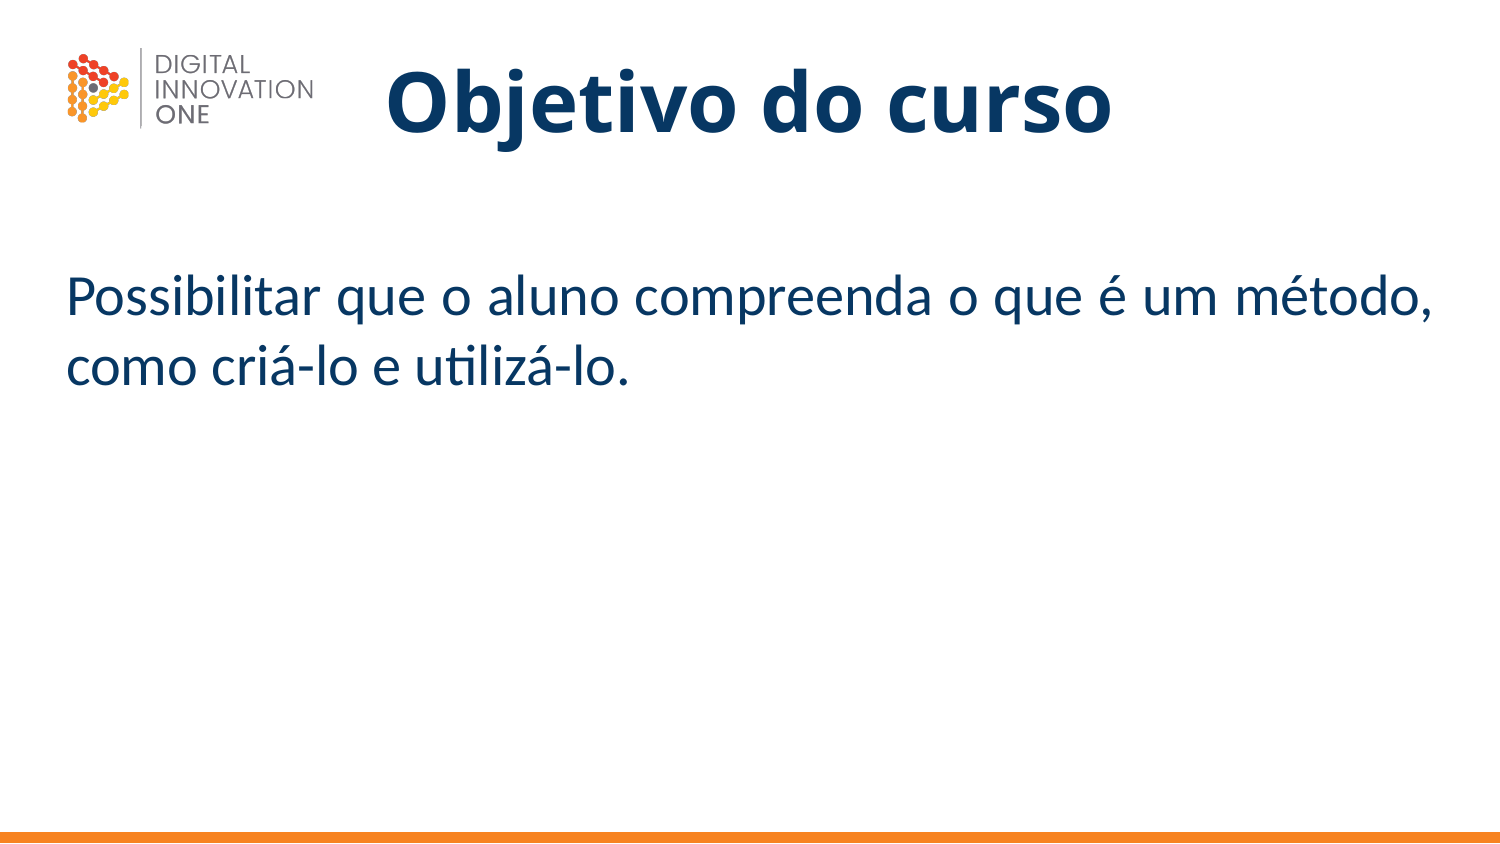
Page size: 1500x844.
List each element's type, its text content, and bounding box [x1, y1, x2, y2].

subtitle Objetivo do curso [51, 50, 1449, 148]
text_box [0, 832, 1500, 843]
subtitle Possibilitar que o aluno compreenda o que é um método, como criá-lo e utilizá-lo. [51, 218, 1450, 576]
picture [51, 39, 330, 137]
